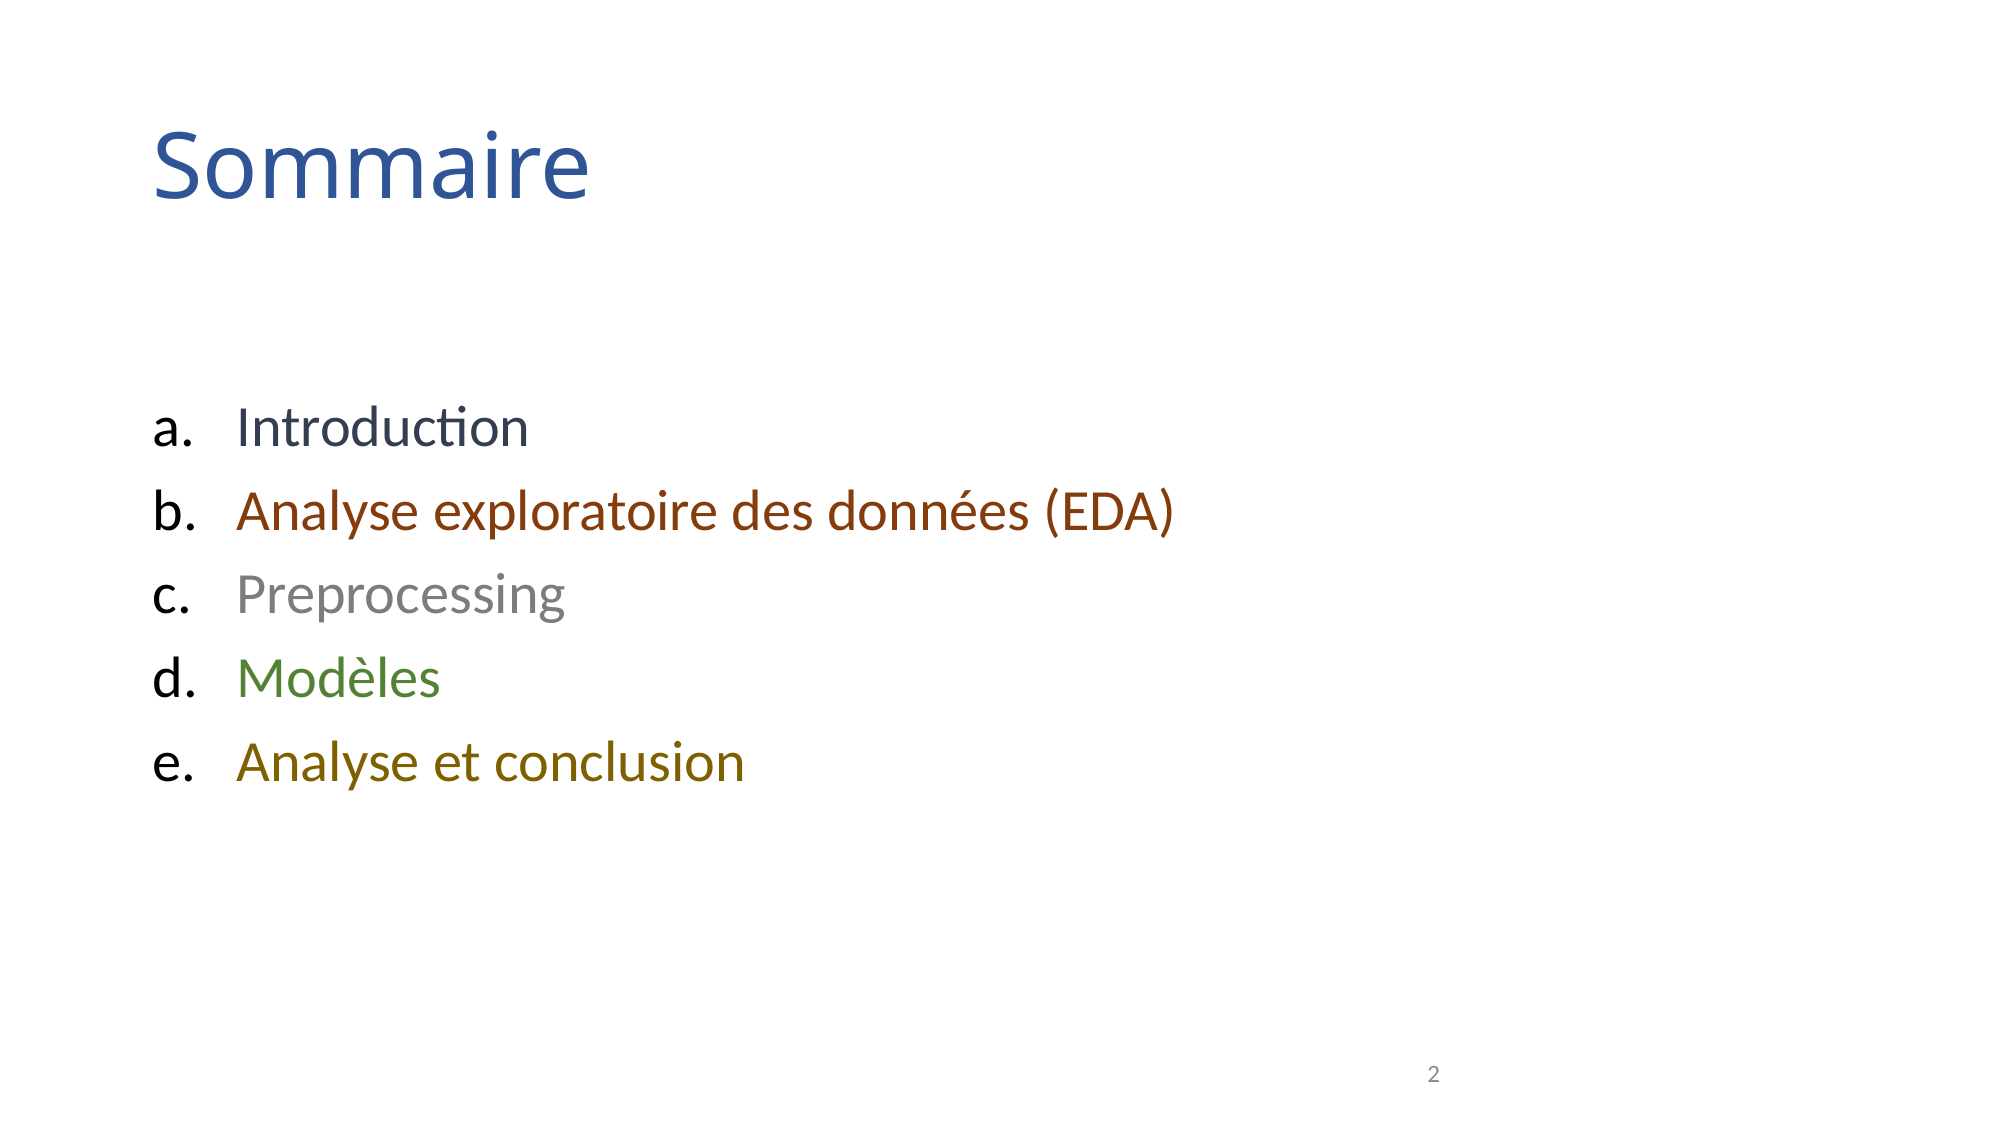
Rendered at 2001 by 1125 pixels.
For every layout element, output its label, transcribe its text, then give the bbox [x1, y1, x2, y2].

title Sommaire [137, 59, 1863, 278]
text_box [1412, 1042, 1863, 1103]
list Introduction Analyse exploratoire des données (EDA) Preprocessing Modèles Analyse et conclusion [137, 388, 1863, 857]
